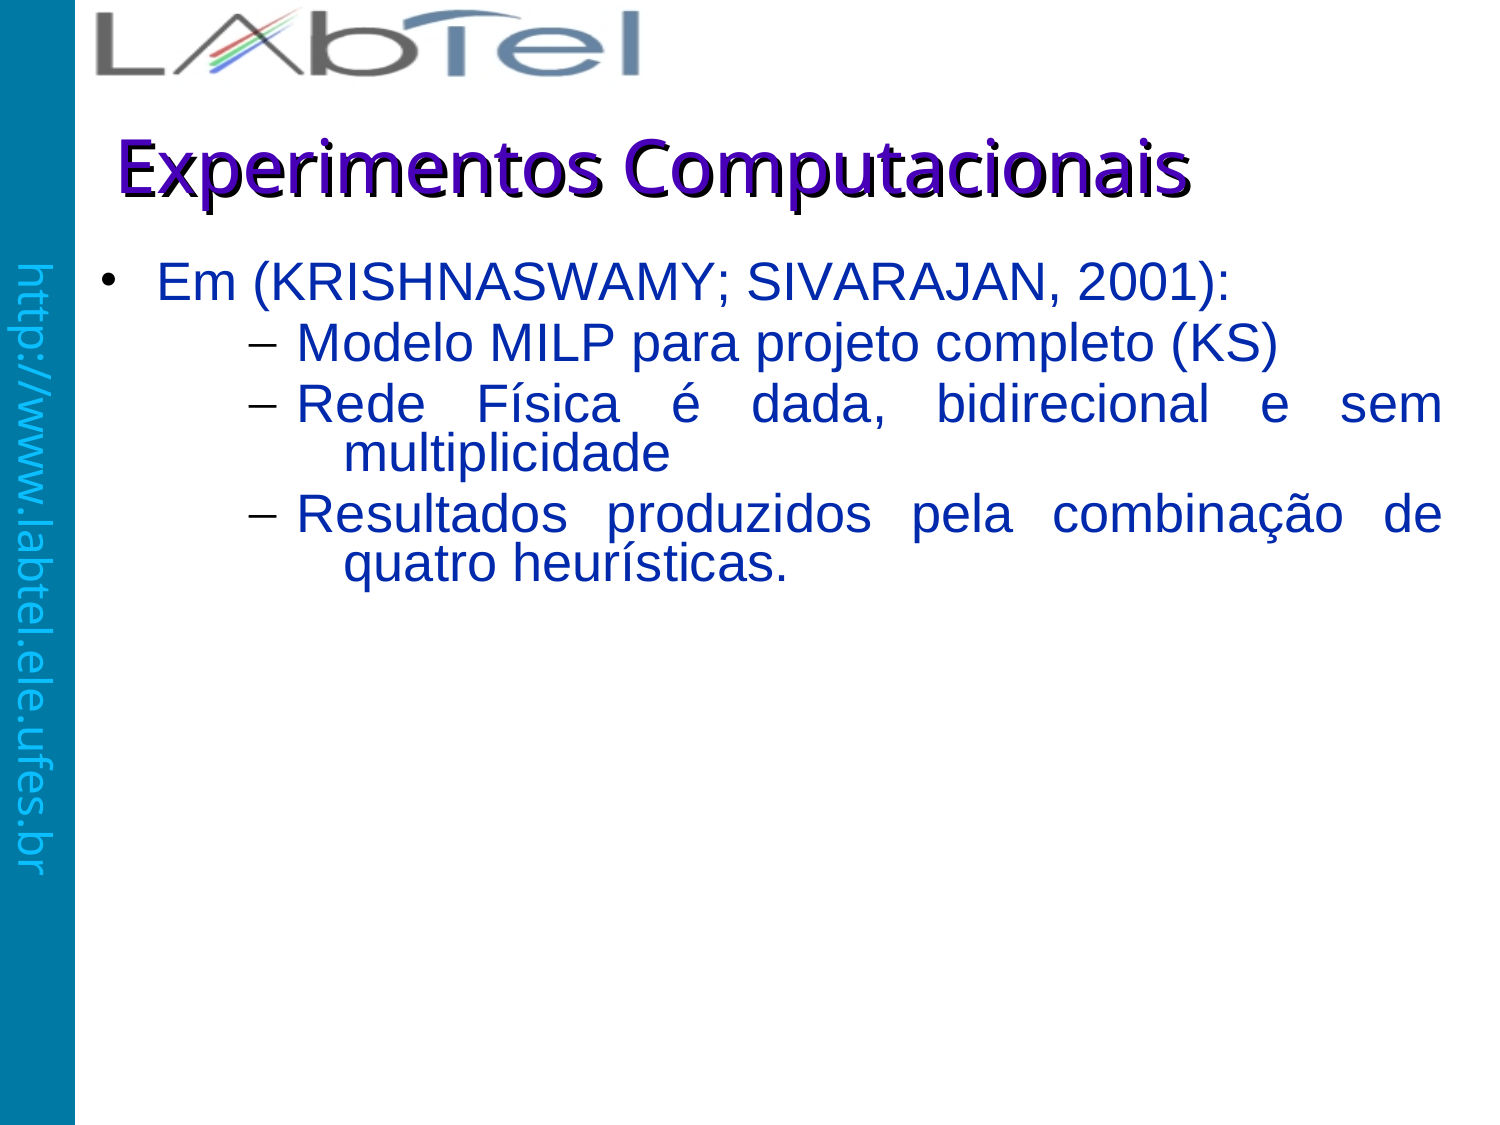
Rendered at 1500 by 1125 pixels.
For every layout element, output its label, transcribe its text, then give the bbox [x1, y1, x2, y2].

picture [76, 0, 675, 88]
list Em (KRISHNASWAMY; SIVARAJAN, 2001): Modelo MILP para projeto completo (KS) Rede Física é dada, bidirecional e sem multiplicidade Resultados produzidos pela combinação de quatro heurísticas. [85, 237, 1460, 732]
title Experimentos Computacionais [99, 65, 1460, 237]
